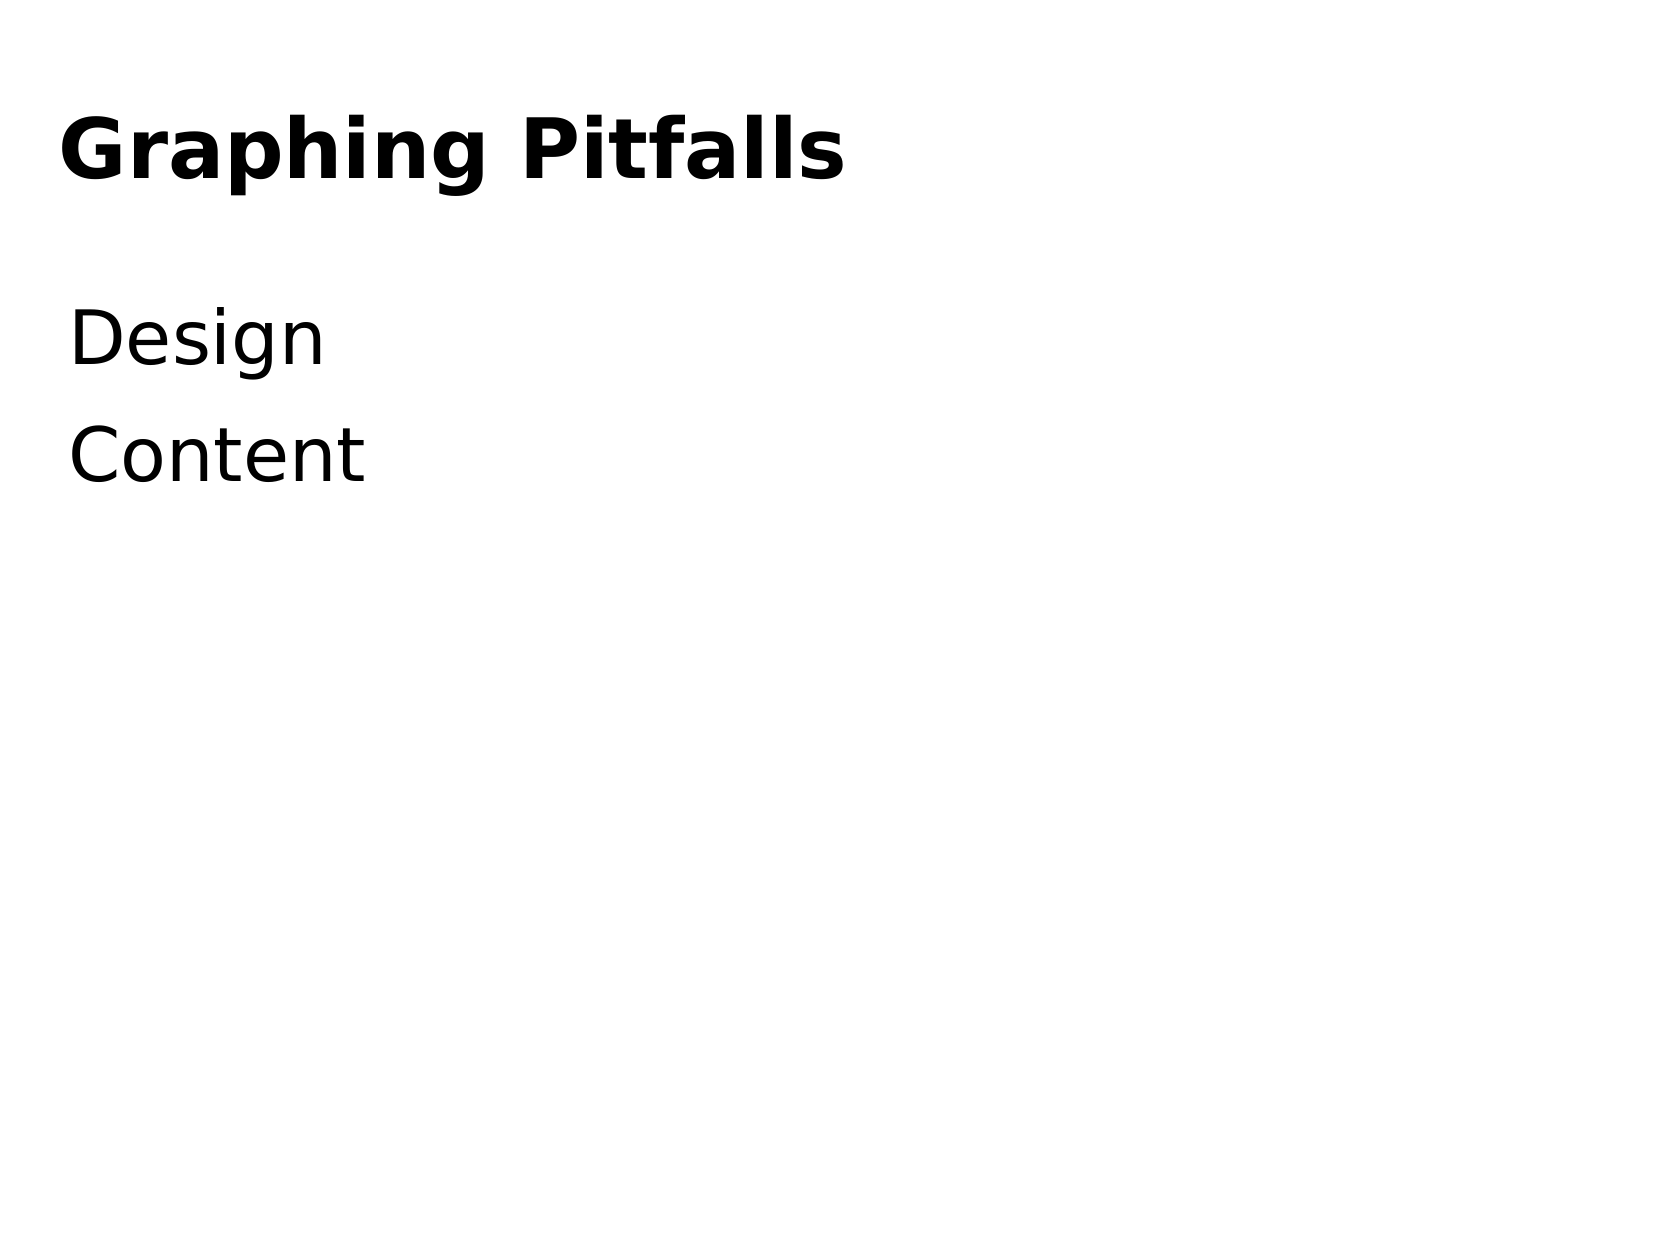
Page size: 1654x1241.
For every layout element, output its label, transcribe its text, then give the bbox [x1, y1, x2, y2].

list Design Content [50, 295, 1571, 1099]
title Graphing Pitfalls [59, 75, 1607, 225]
